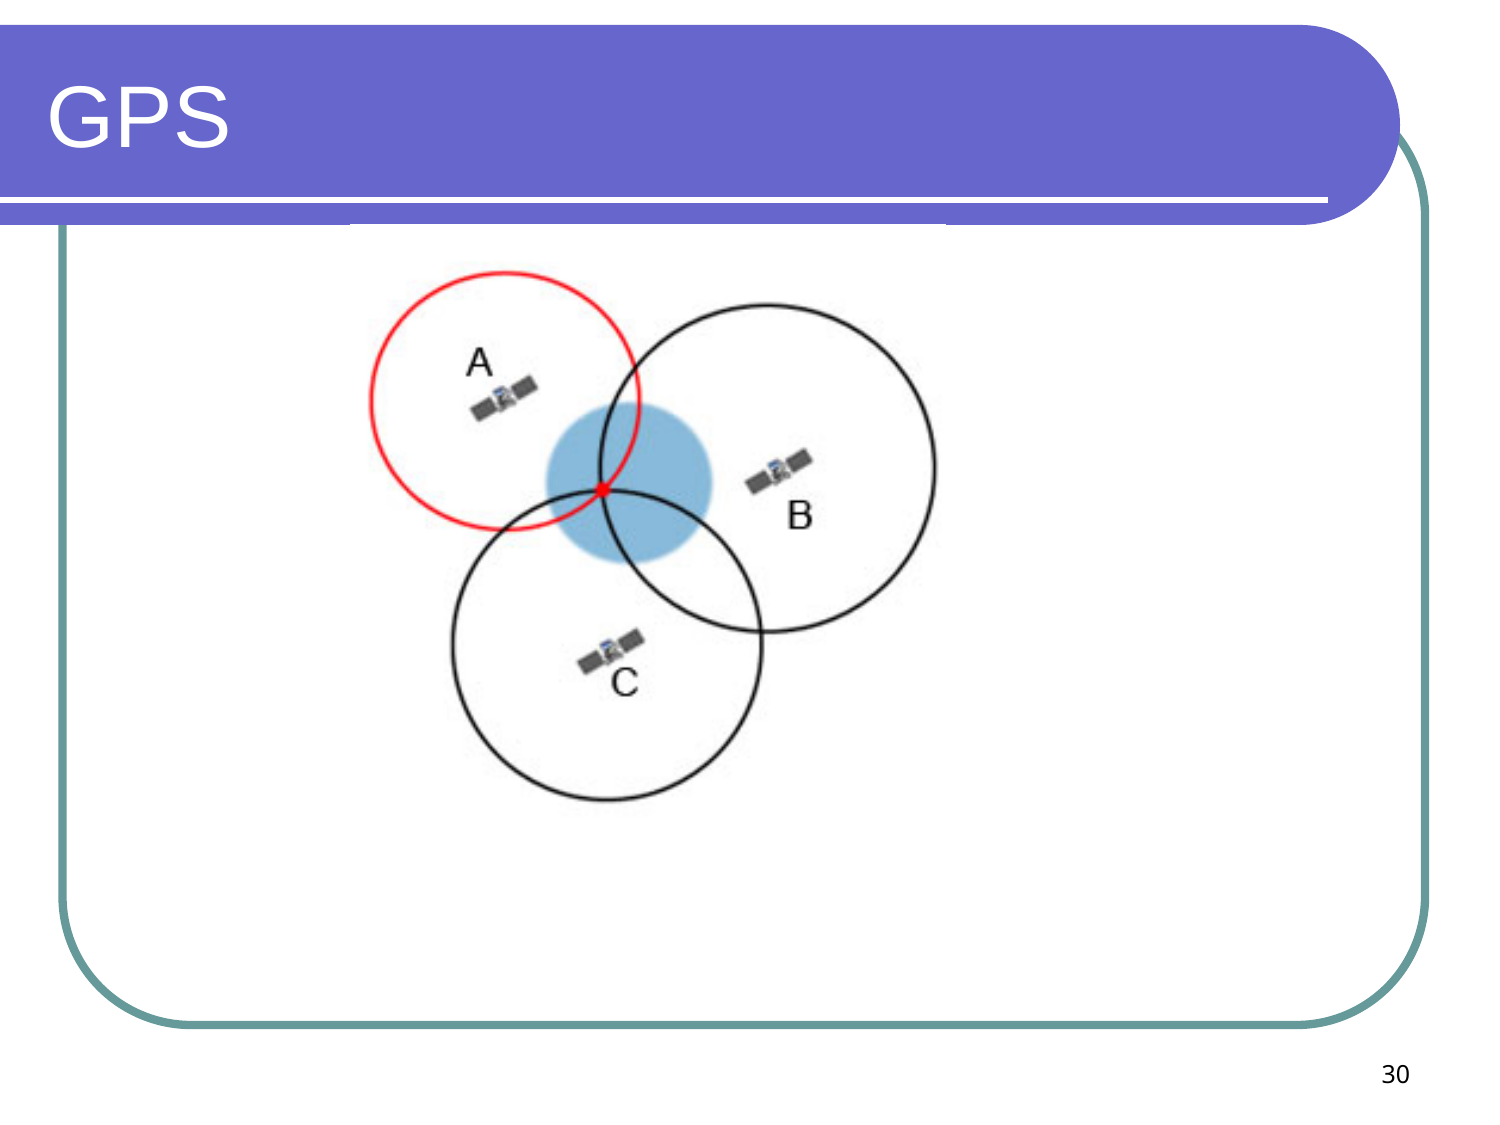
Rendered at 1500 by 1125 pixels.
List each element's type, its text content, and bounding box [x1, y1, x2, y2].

picture [350, 224, 946, 821]
text_box <number> [1074, 1025, 1426, 1101]
title GPS [31, 37, 1347, 188]
